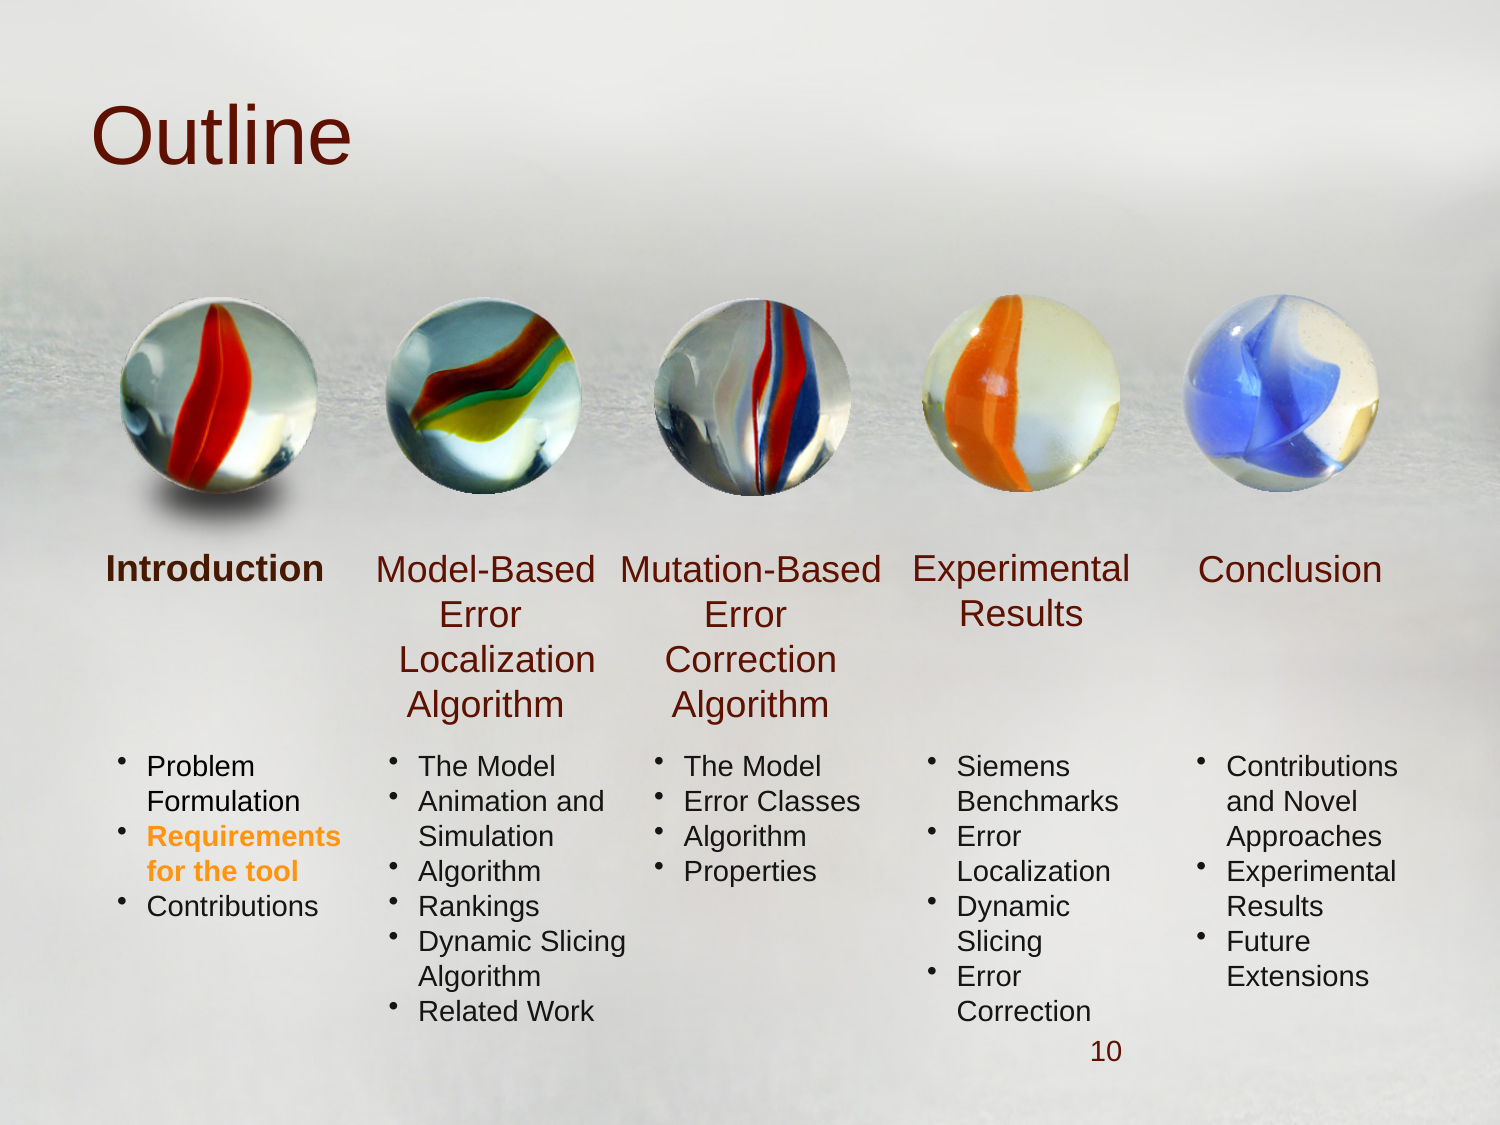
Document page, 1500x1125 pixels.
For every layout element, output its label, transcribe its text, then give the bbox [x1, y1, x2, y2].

text_box Problem Formulation Requirements for the tool Contributions [102, 740, 360, 1125]
text_box The Model Error Classes Algorithm Properties [639, 740, 912, 1125]
text_box Experimental Results [897, 536, 1145, 642]
text_box Mutation-Based Error Correction Algorithm [604, 537, 897, 732]
text_box Siemens Benchmarks Error Localization Dynamic Slicing Error Correction [912, 740, 1138, 1125]
title Outline [75, 37, 1425, 225]
picture [0, 0, 1500, 1125]
text_box The Model Animation and Simulation Algorithm Rankings Dynamic Slicing Algorithm Related Work [373, 740, 639, 1125]
text_box Conclusion [1183, 537, 1398, 597]
text_box Introduction [90, 536, 340, 597]
text_box Contributions and Novel Approaches Experimental Results Future Extensions [1181, 740, 1440, 1125]
text_box Model-Based Error Localization Algorithm [360, 537, 604, 732]
